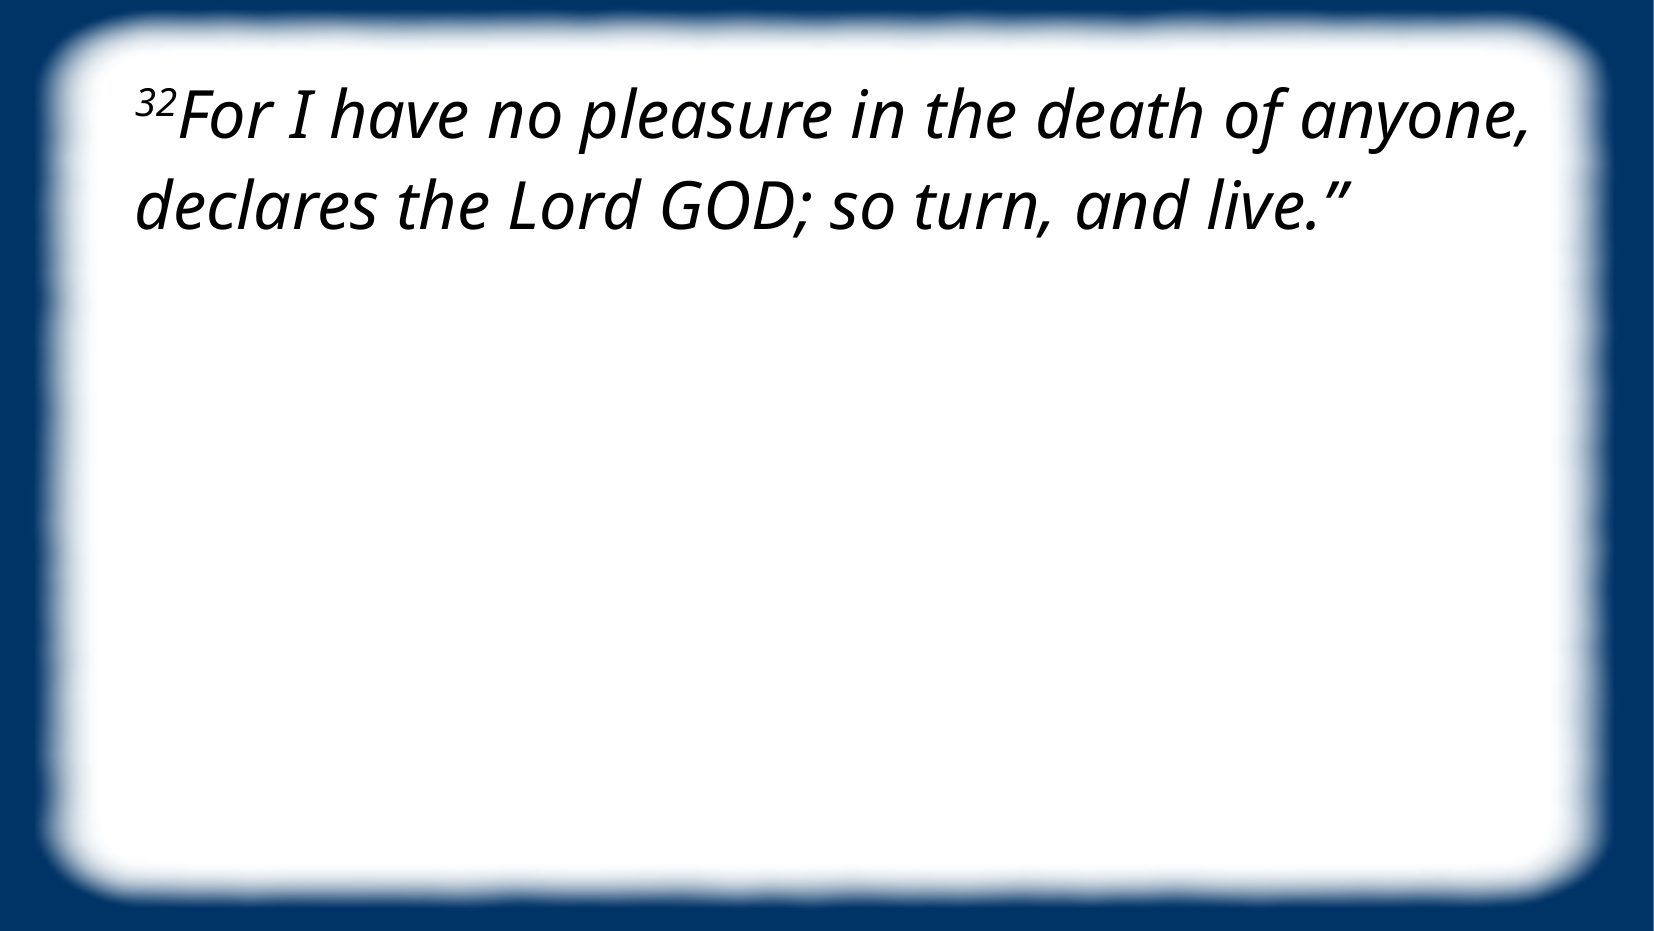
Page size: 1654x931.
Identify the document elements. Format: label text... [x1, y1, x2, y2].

picture [0, 0, 1654, 931]
text_box 32For I have no pleasure in the death of anyone, declares the Lord GOD; so turn, and live.” [120, 60, 1576, 432]
